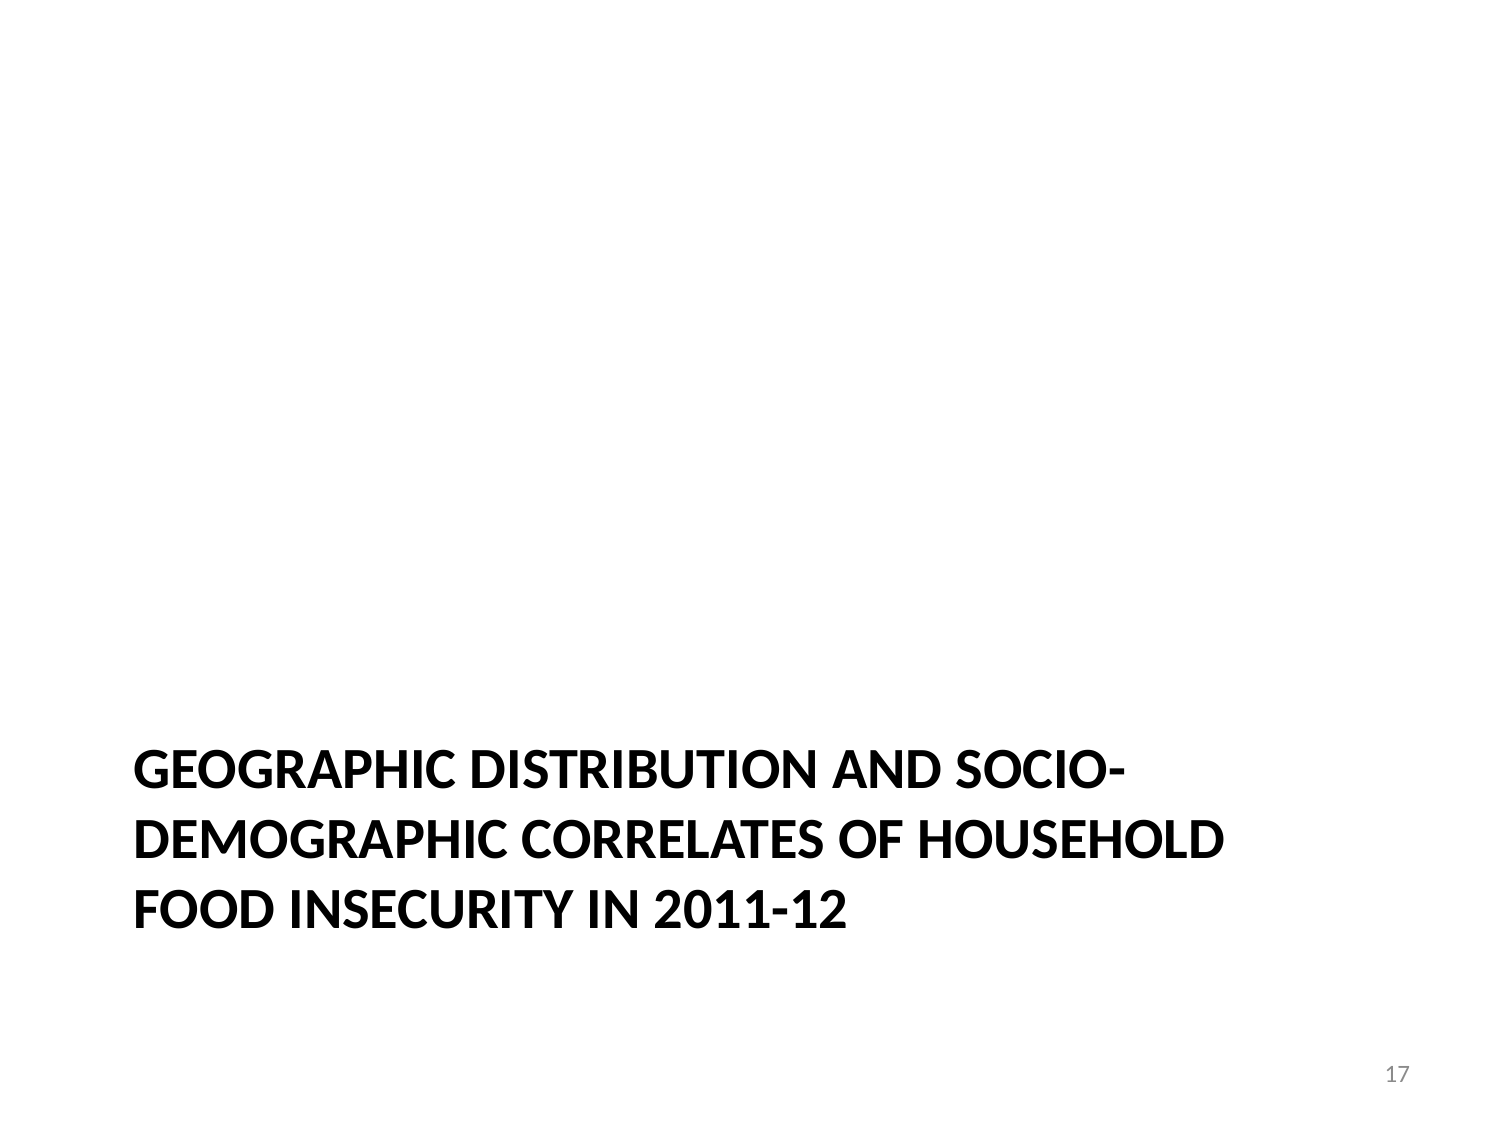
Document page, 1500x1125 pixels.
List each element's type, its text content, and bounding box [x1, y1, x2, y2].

title Geographic distribution and socio-demographic correlates of household food insecurity in 2011-12 [118, 722, 1394, 947]
slide_number <number> [1074, 1042, 1425, 1103]
